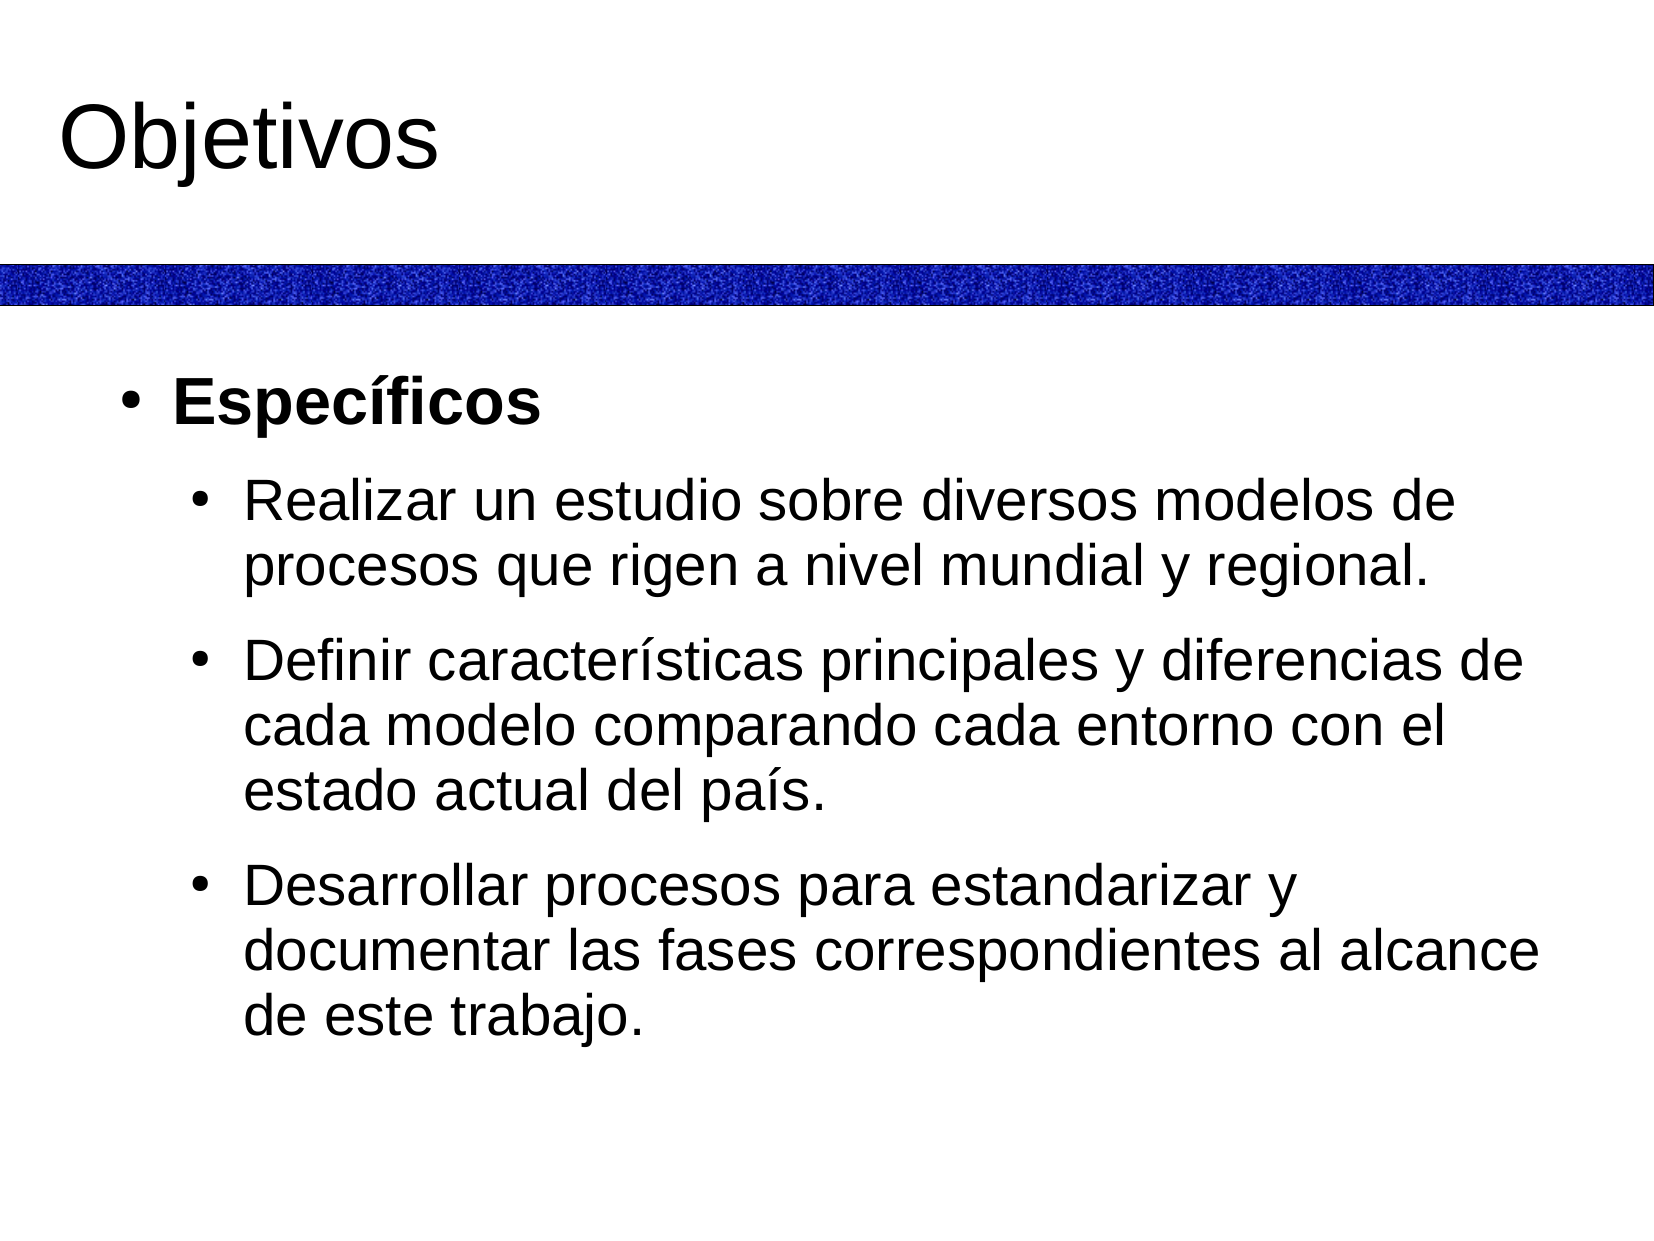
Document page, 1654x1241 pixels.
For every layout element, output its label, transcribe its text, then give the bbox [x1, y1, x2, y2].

list Específicos Realizar un estudio sobre diversos modelos de procesos que rigen a nivel mundial y regional. Definir características principales y diferencias de cada modelo comparando cada entorno con el estado actual del país. Desarrollar procesos para estandarizar y documentar las fases correspondientes al alcance de este trabajo. [101, 363, 1549, 1142]
title Objetivos [58, 14, 1595, 260]
picture [0, 265, 1653, 305]
